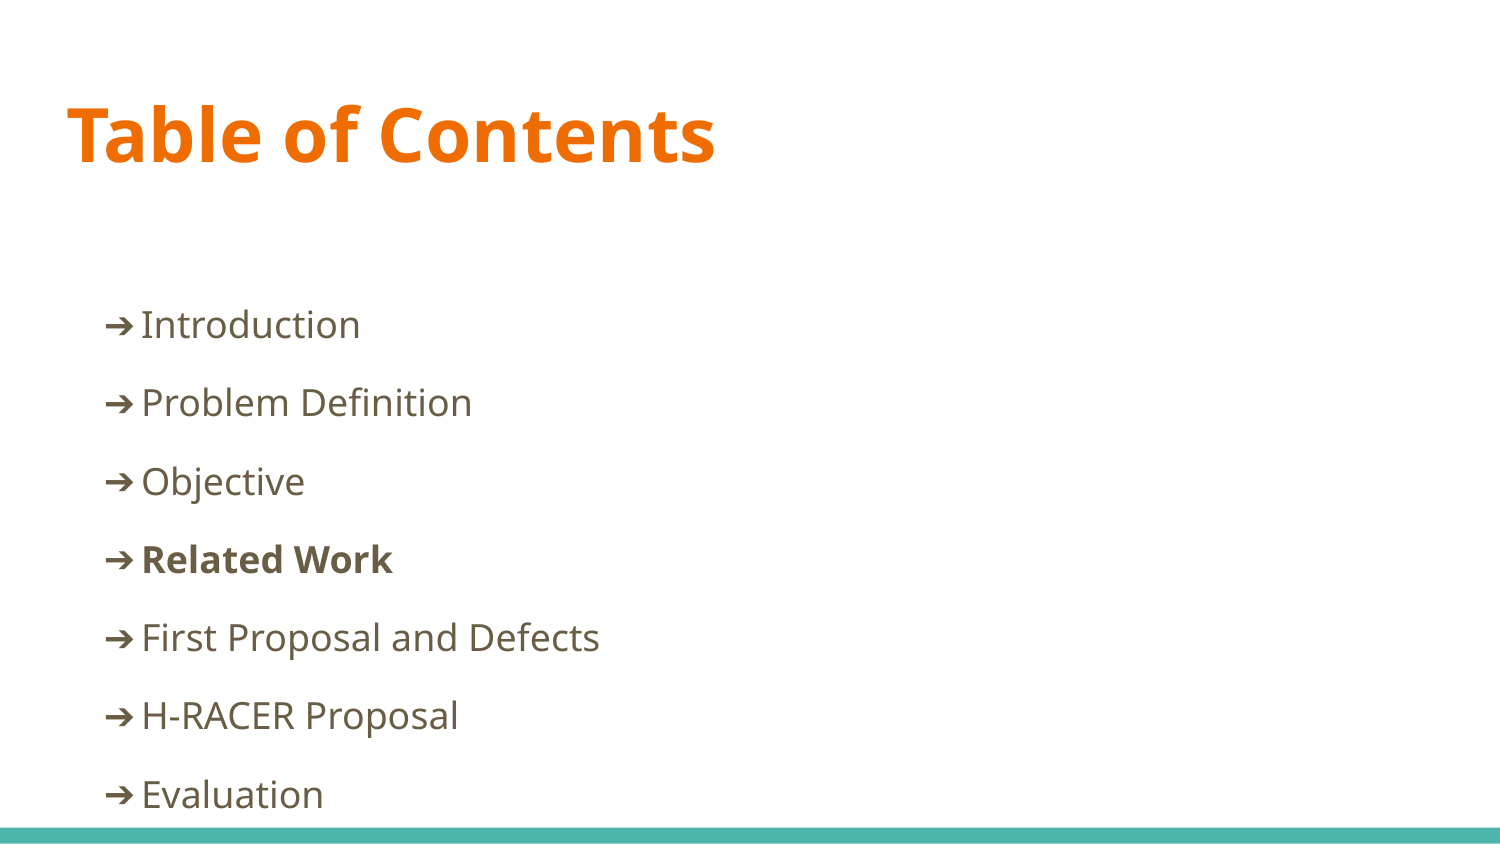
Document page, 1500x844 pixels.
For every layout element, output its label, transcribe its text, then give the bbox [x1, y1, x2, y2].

title Table of Contents [51, 72, 1449, 189]
list Introduction Problem Definition Objective Related Work First Proposal and Defects H-RACER Proposal Evaluation Conclusion [51, 207, 1449, 750]
